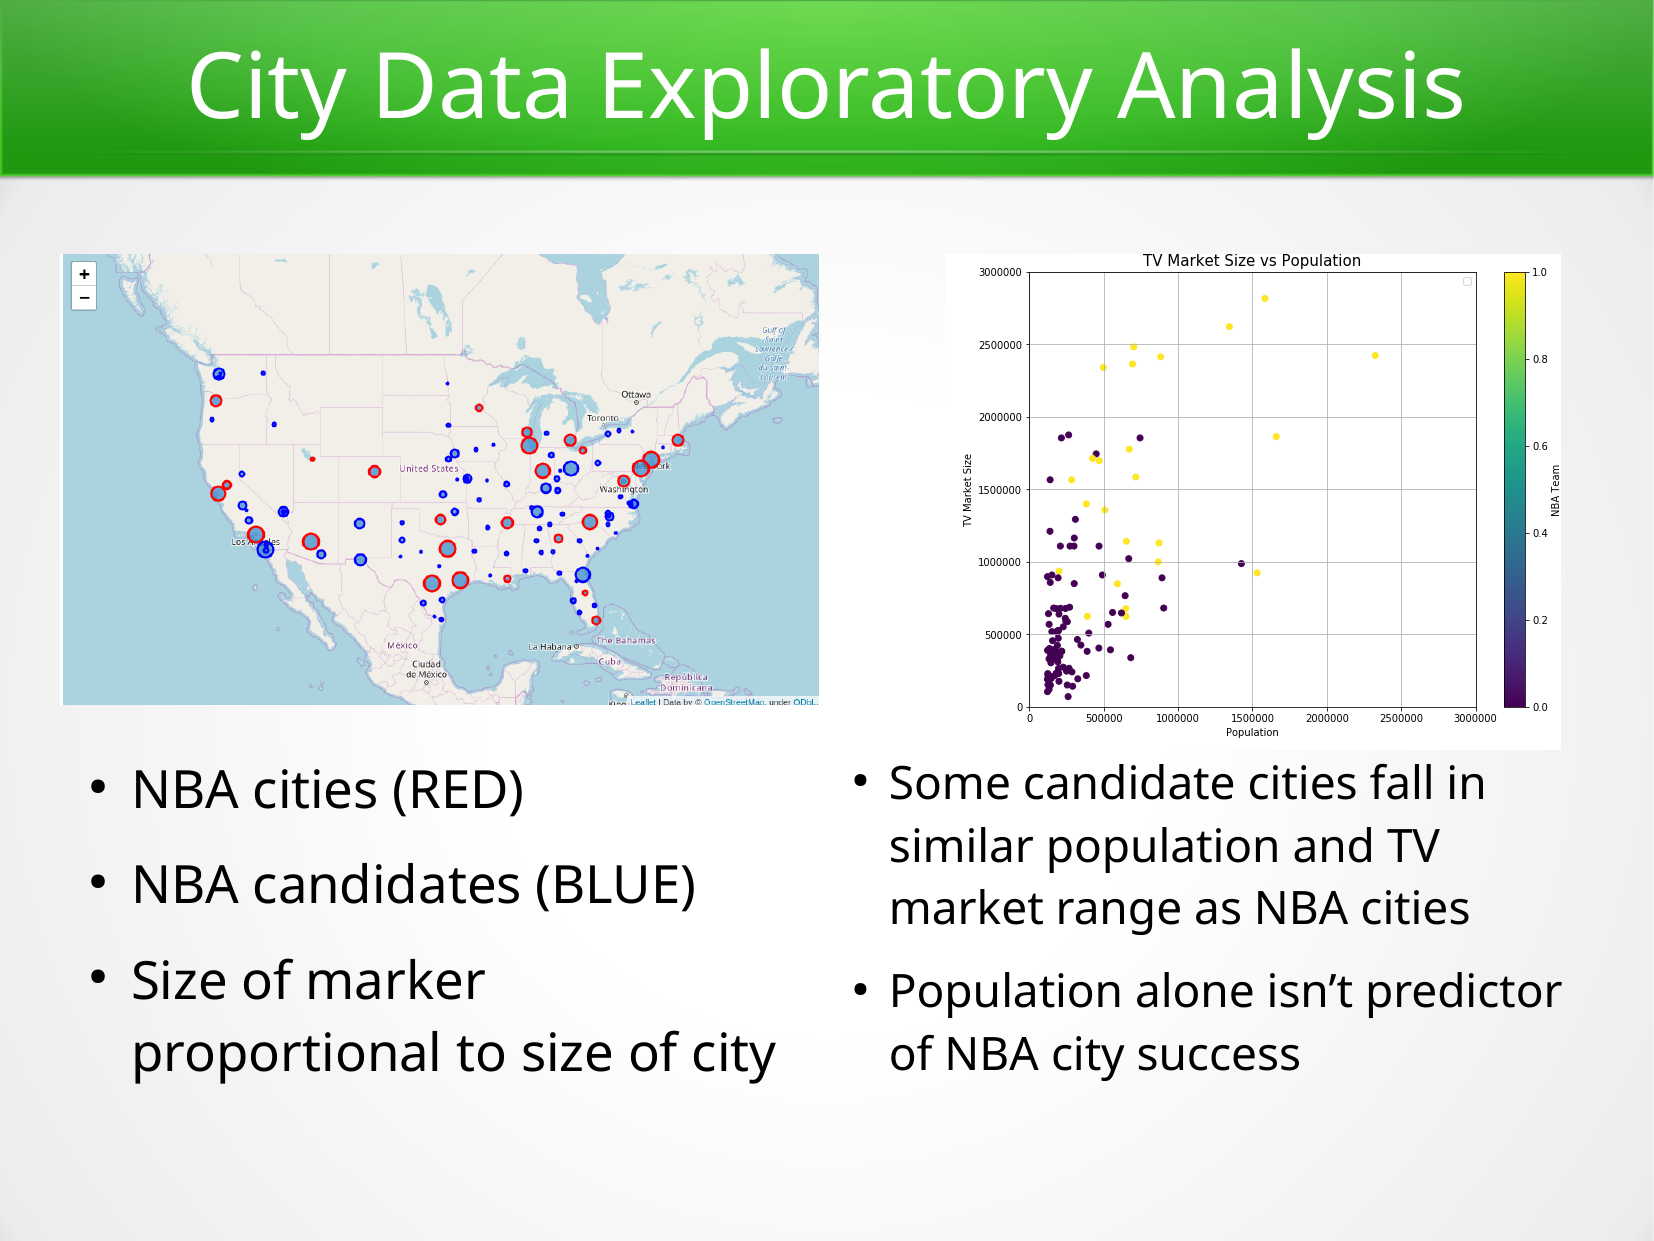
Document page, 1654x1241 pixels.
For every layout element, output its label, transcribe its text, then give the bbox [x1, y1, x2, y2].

list Some candidate cities fall in similar population and TV market range as NBA cities Population alone isn’t predictor of NBA city success [840, 750, 1567, 1094]
title City Data Exploratory Analysis [82, 11, 1571, 154]
picture [0, 0, 1654, 1241]
list NBA cities (RED) NBA candidates (BLUE) Size of marker proportional to size of city [75, 751, 802, 1096]
